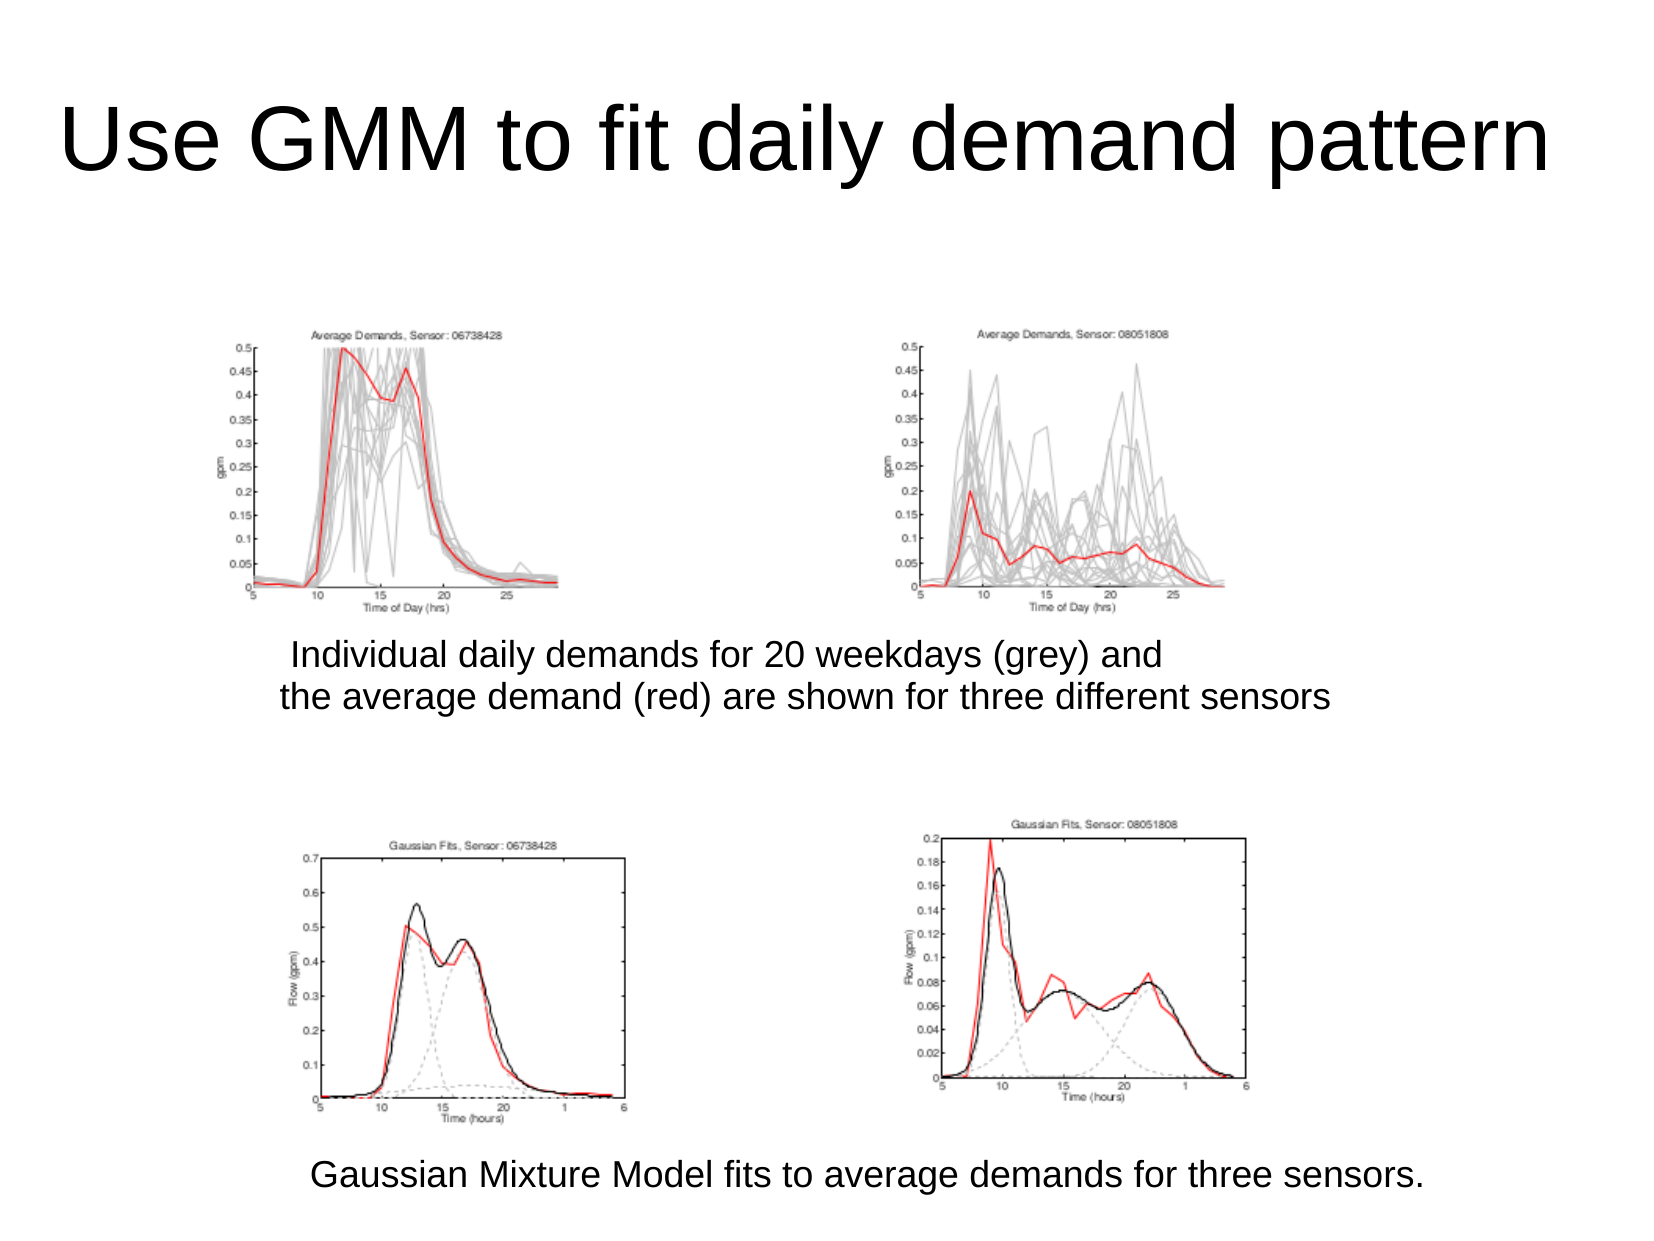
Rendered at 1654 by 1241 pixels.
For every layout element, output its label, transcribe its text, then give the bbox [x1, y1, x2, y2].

text_box Individual daily demands for 20 weekdays (grey) and the average demand (red) are shown for three different sensors [264, 625, 1347, 767]
text_box Gaussian Mixture Model fits to average demands for three sensors. [295, 1145, 1441, 1203]
picture [902, 791, 1264, 1112]
title Use GMM to fit daily demand pattern [59, 35, 1654, 243]
picture [269, 817, 662, 1146]
picture [874, 318, 1241, 625]
picture [202, 313, 579, 626]
